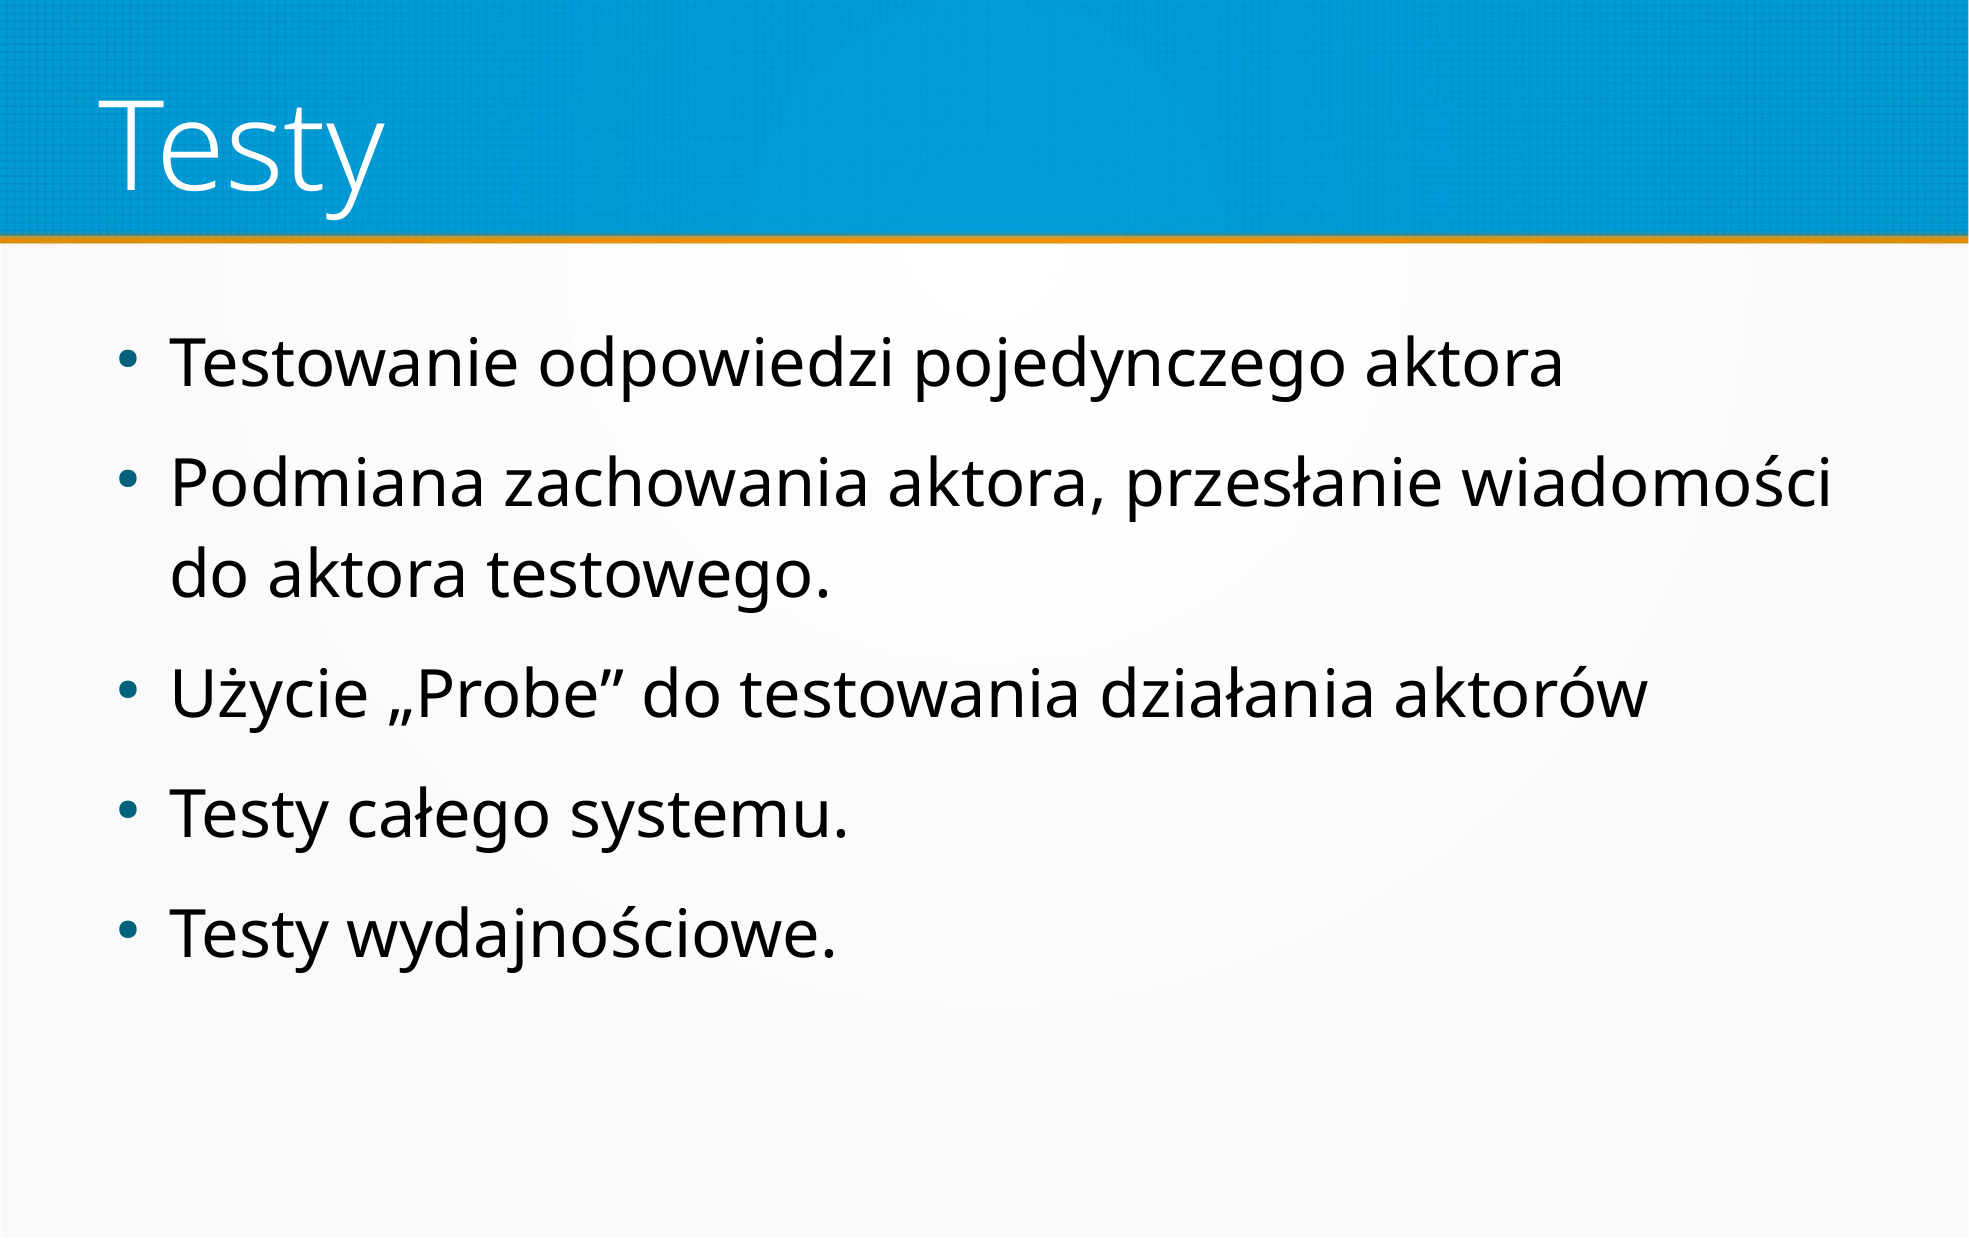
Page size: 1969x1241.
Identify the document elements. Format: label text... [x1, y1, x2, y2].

list Testowanie odpowiedzi pojedynczego aktora Podmiana zachowania aktora, przesłanie wiadomości do aktora testowego. Użycie „Probe” do testowania działania aktorów Testy całego systemu. Testy wydajnościowe. [98, 315, 1861, 1081]
title Testy [98, 19, 1870, 227]
picture [0, 233, 1969, 1241]
